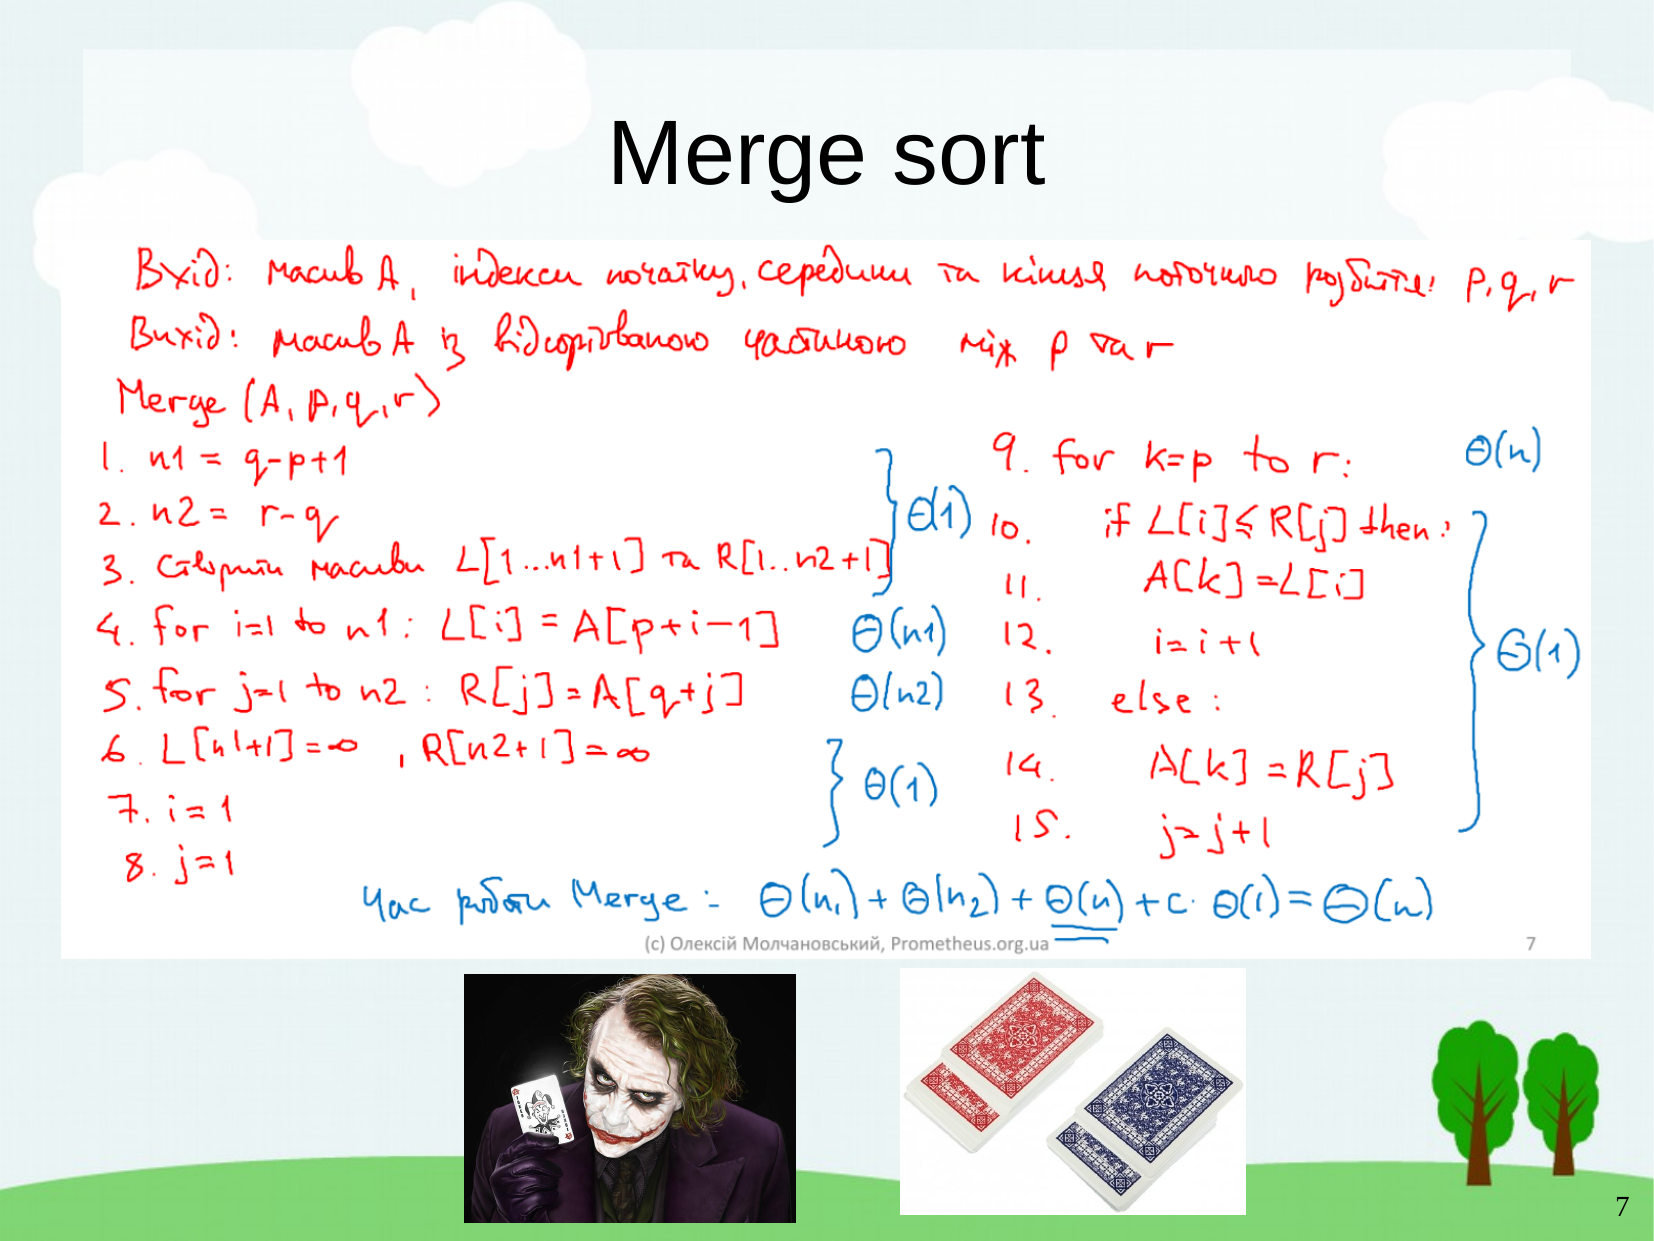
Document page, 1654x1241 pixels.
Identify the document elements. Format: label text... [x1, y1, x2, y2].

title Merge sort [82, 49, 1571, 240]
picture [0, 0, 1654, 1241]
